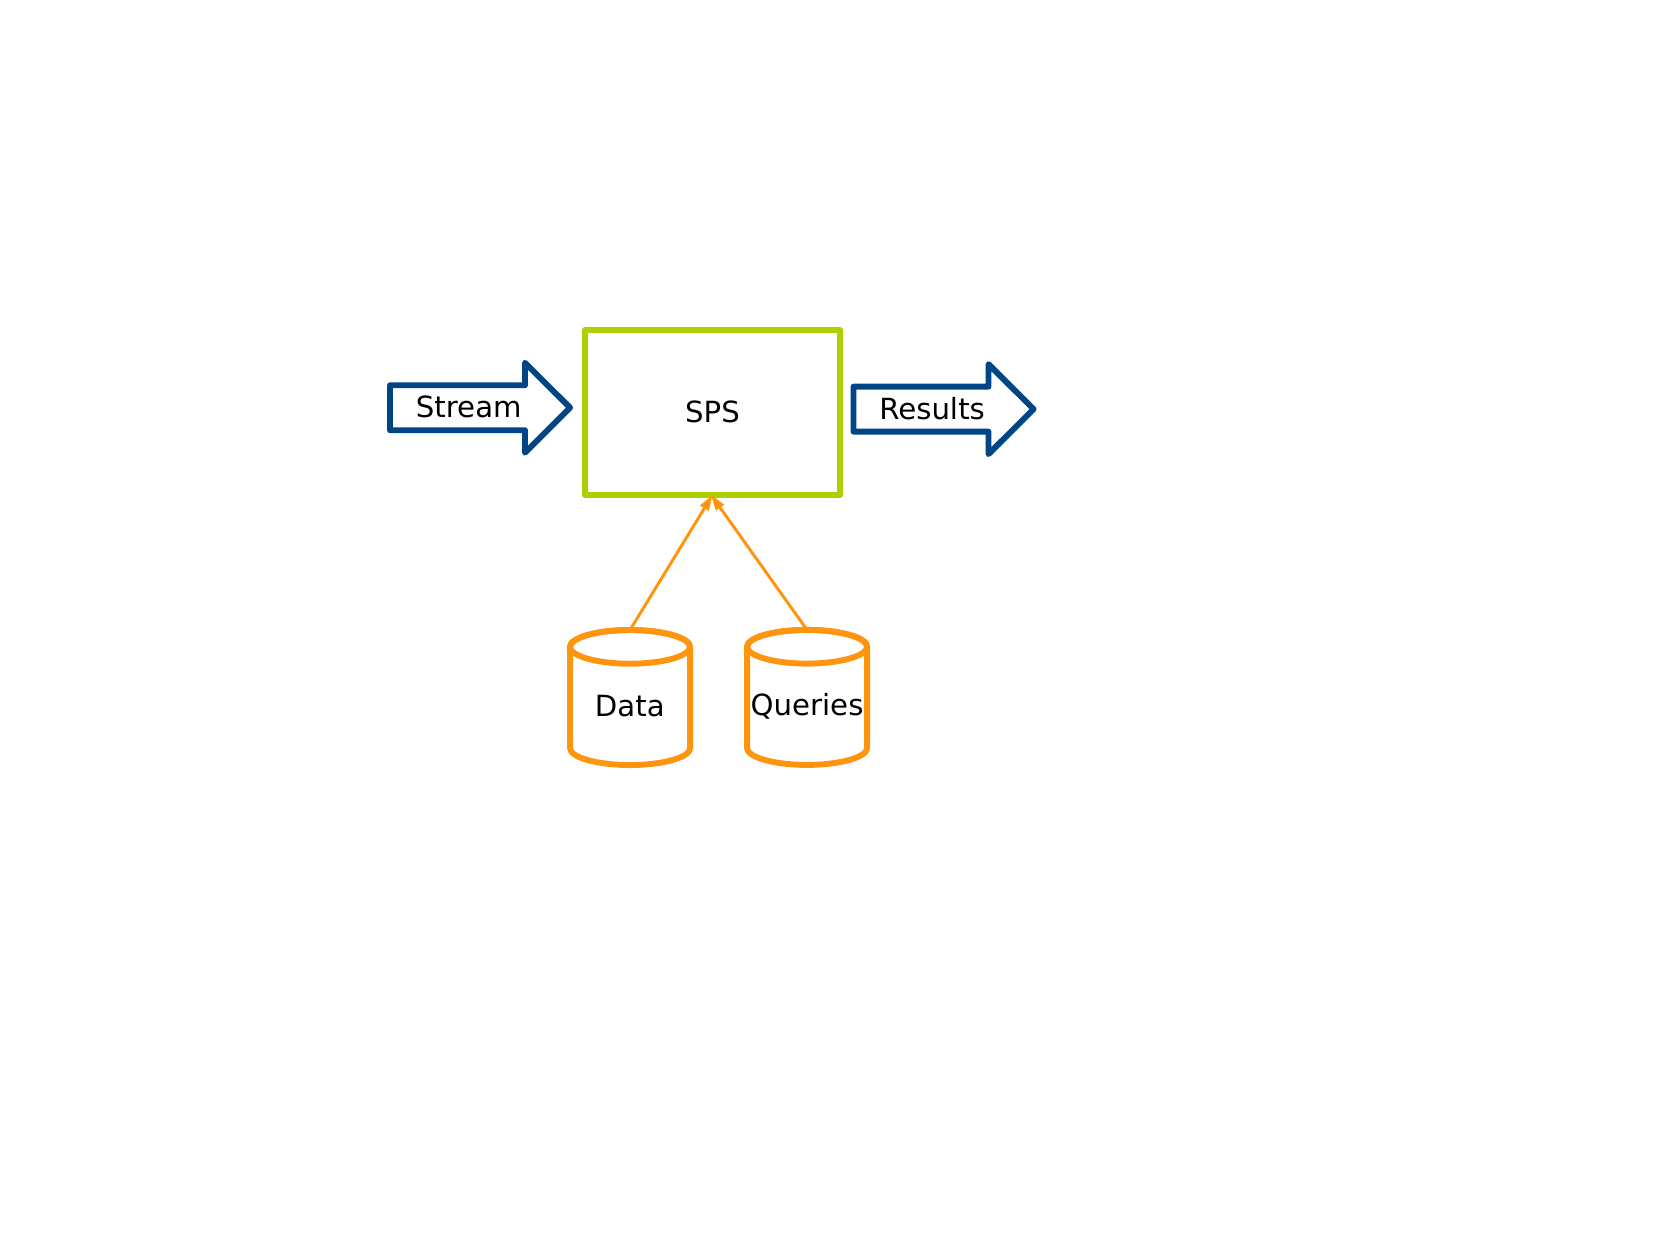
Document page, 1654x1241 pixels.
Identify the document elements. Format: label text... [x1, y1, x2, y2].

text_box Results [853, 364, 1034, 455]
text_box SPS [585, 330, 841, 496]
text_box Data [570, 647, 691, 766]
text_box Stream [390, 362, 571, 453]
text_box Queries [747, 648, 868, 765]
table_cell [570, 630, 691, 664]
table_cell [747, 629, 868, 664]
